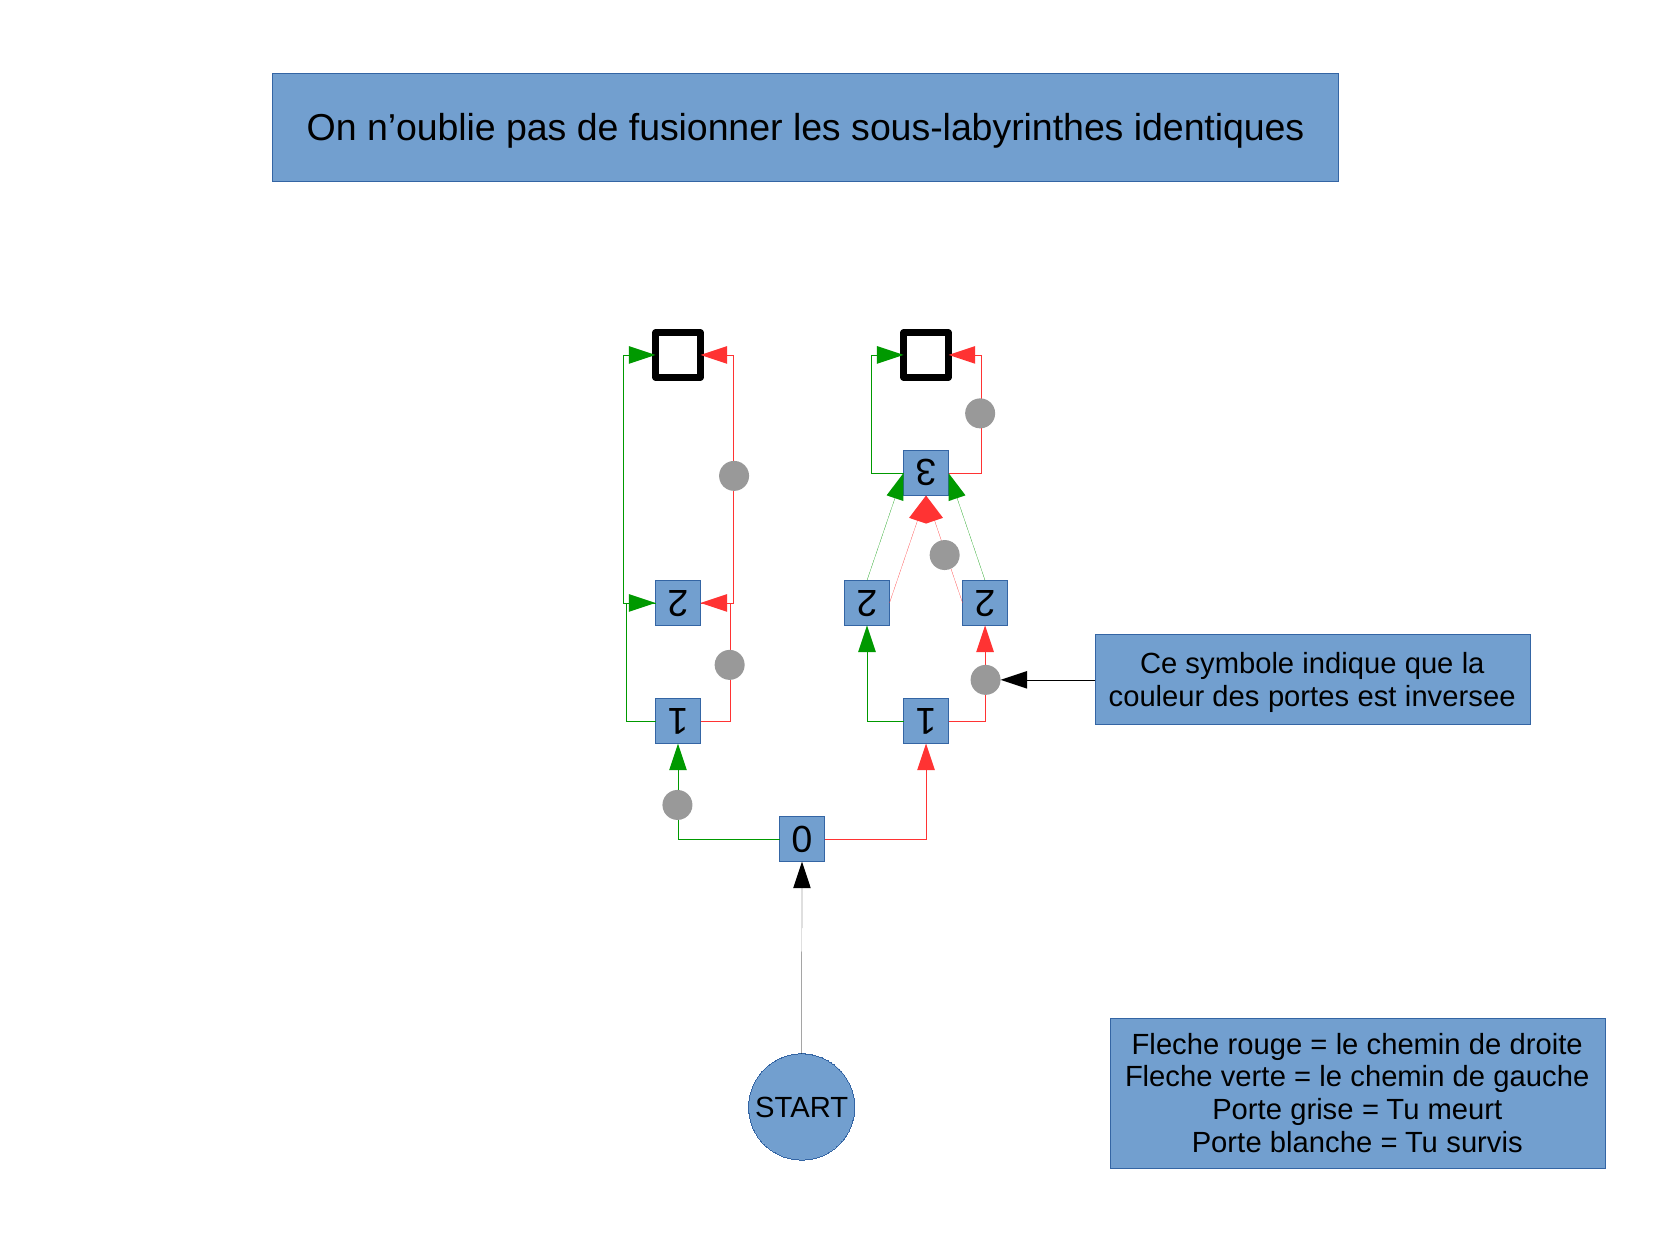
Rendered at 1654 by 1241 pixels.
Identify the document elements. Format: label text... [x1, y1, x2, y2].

text_box [662, 789, 693, 820]
text_box 2 [962, 580, 1008, 626]
text_box [903, 332, 949, 378]
text_box [970, 664, 1001, 695]
text_box 2 [655, 580, 701, 626]
text_box 1 [903, 698, 949, 744]
text_box [719, 460, 750, 491]
text_box 0 [779, 816, 825, 862]
text_box 3 [903, 450, 949, 496]
text_box START [748, 1053, 855, 1161]
text_box On n’oublie pas de fusionner les sous-labyrinthes identiques [272, 73, 1339, 182]
text_box [655, 332, 701, 378]
text_box 2 [844, 580, 890, 626]
text_box Fleche rouge = le chemin de droite Fleche verte = le chemin de gauche Porte grise = Tu meurt Porte blanche = Tu survis [1110, 1018, 1606, 1169]
text_box Ce symbole indique que la couleur des portes est inversee [1095, 634, 1531, 725]
text_box [714, 649, 745, 680]
text_box 1 [655, 698, 701, 744]
text_box [929, 540, 960, 571]
text_box [965, 398, 996, 429]
